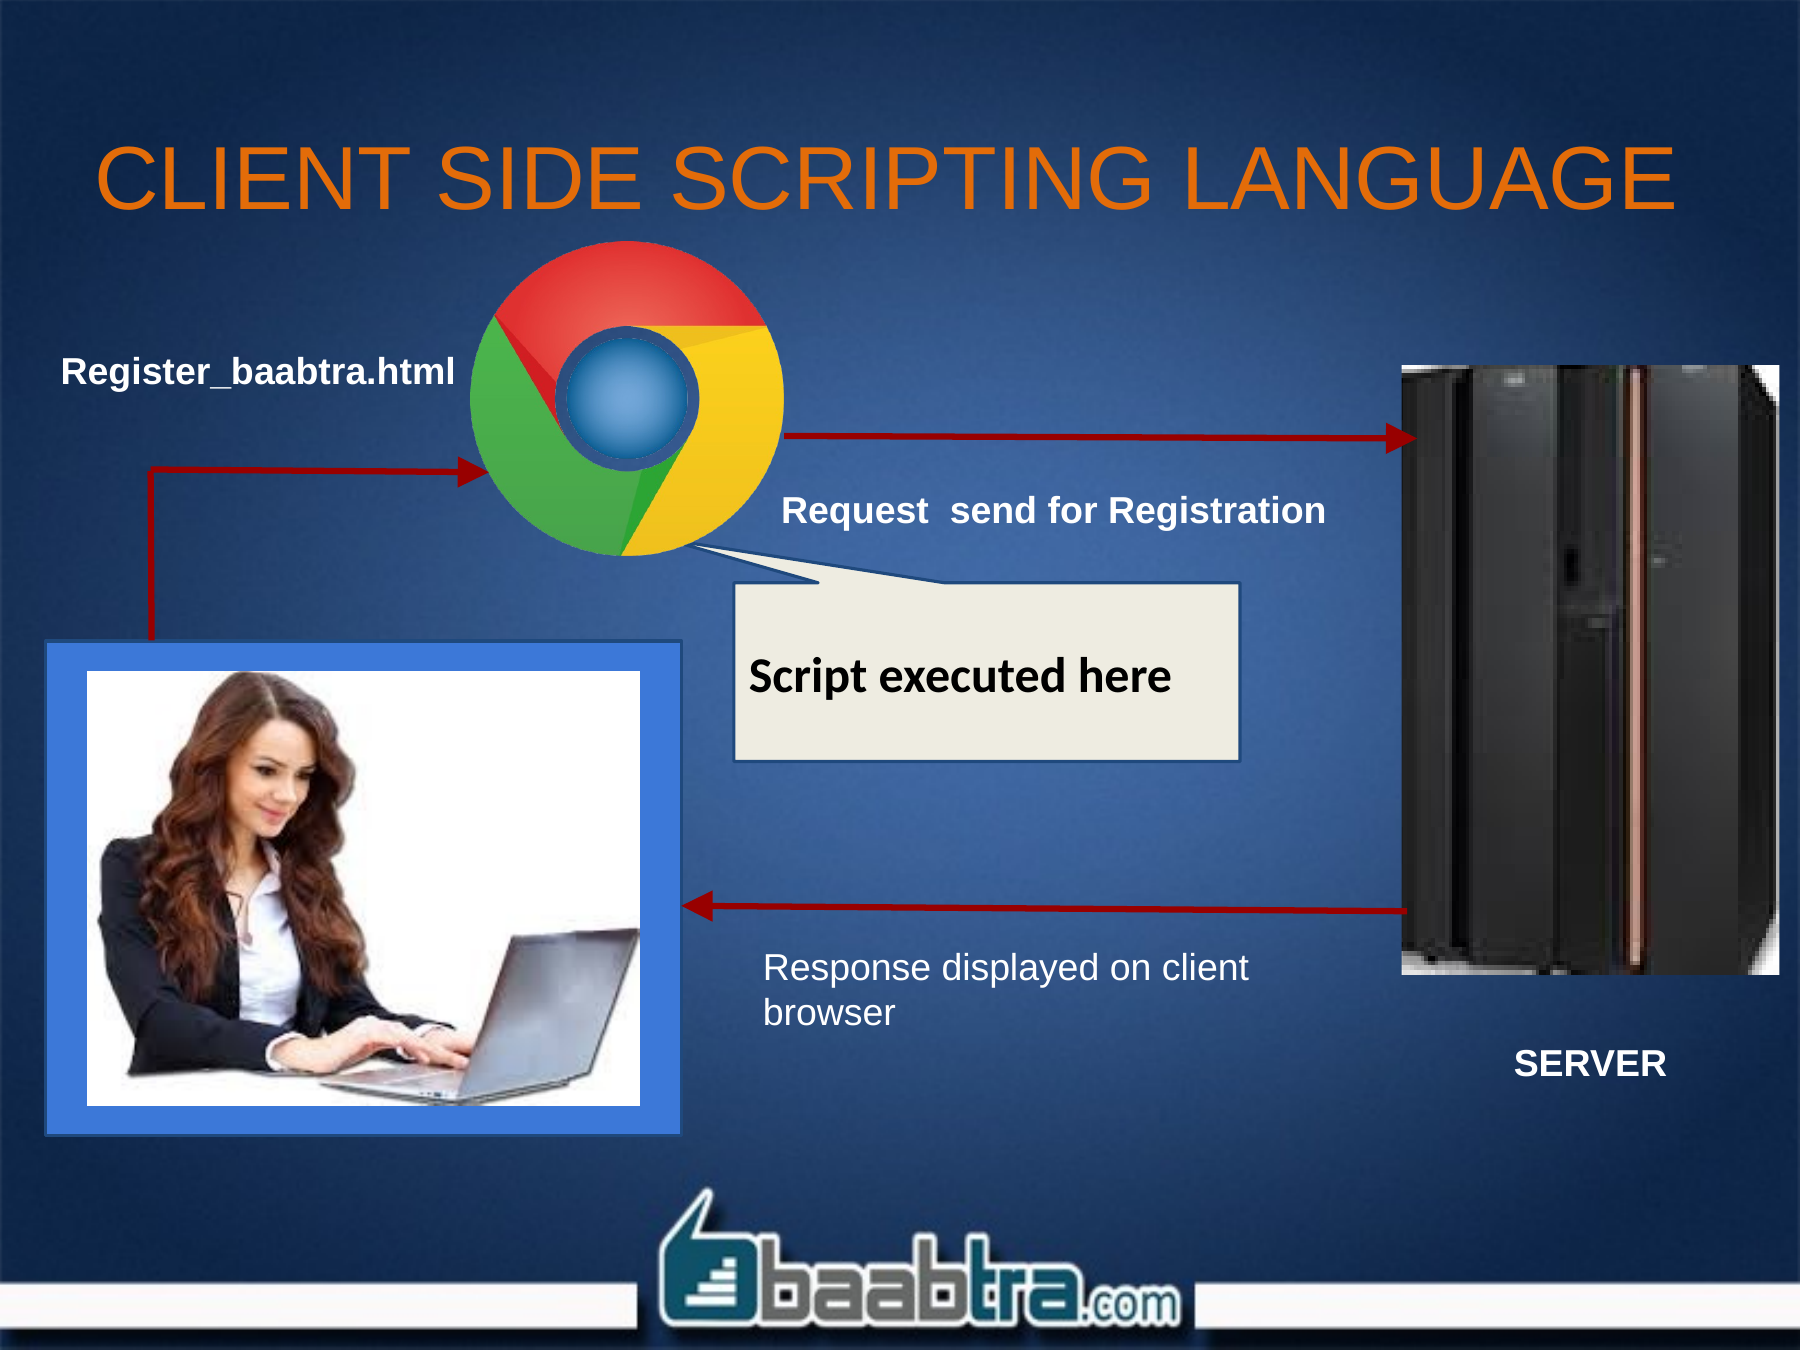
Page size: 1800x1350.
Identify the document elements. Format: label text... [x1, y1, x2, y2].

text_box Response displayed on client browser [747, 927, 1384, 1061]
text_box Request send for Registration [784, 471, 1401, 556]
text_box SERVER [1349, 1023, 1800, 1136]
text_box [45, 640, 682, 1136]
picture [0, 0, 1800, 1350]
text_box Script executed here [724, 556, 1241, 762]
text_box Register_baabtra.html [45, 332, 470, 465]
title CLIENT SIDE SCRIPTING LANGUAGE [45, 61, 1728, 287]
